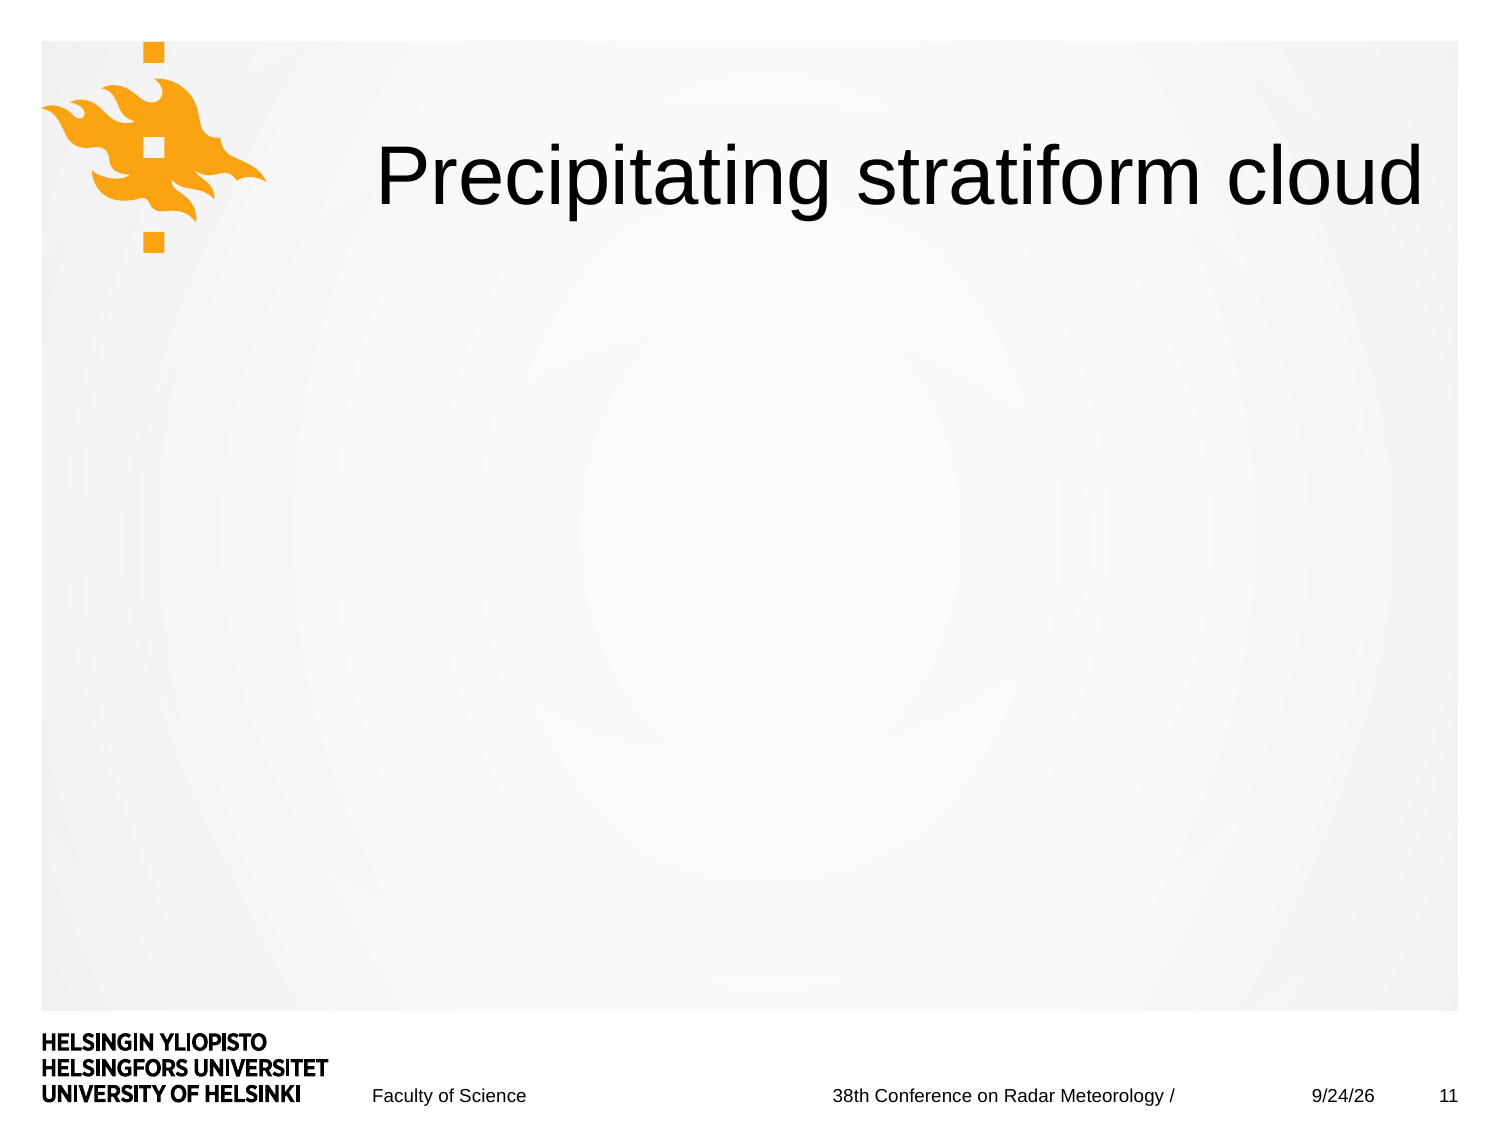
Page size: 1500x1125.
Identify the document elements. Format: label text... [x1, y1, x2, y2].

picture [41, 41, 1459, 1011]
picture [144, 137, 164, 158]
title Precipitating stratiform cloud [360, 113, 1447, 319]
